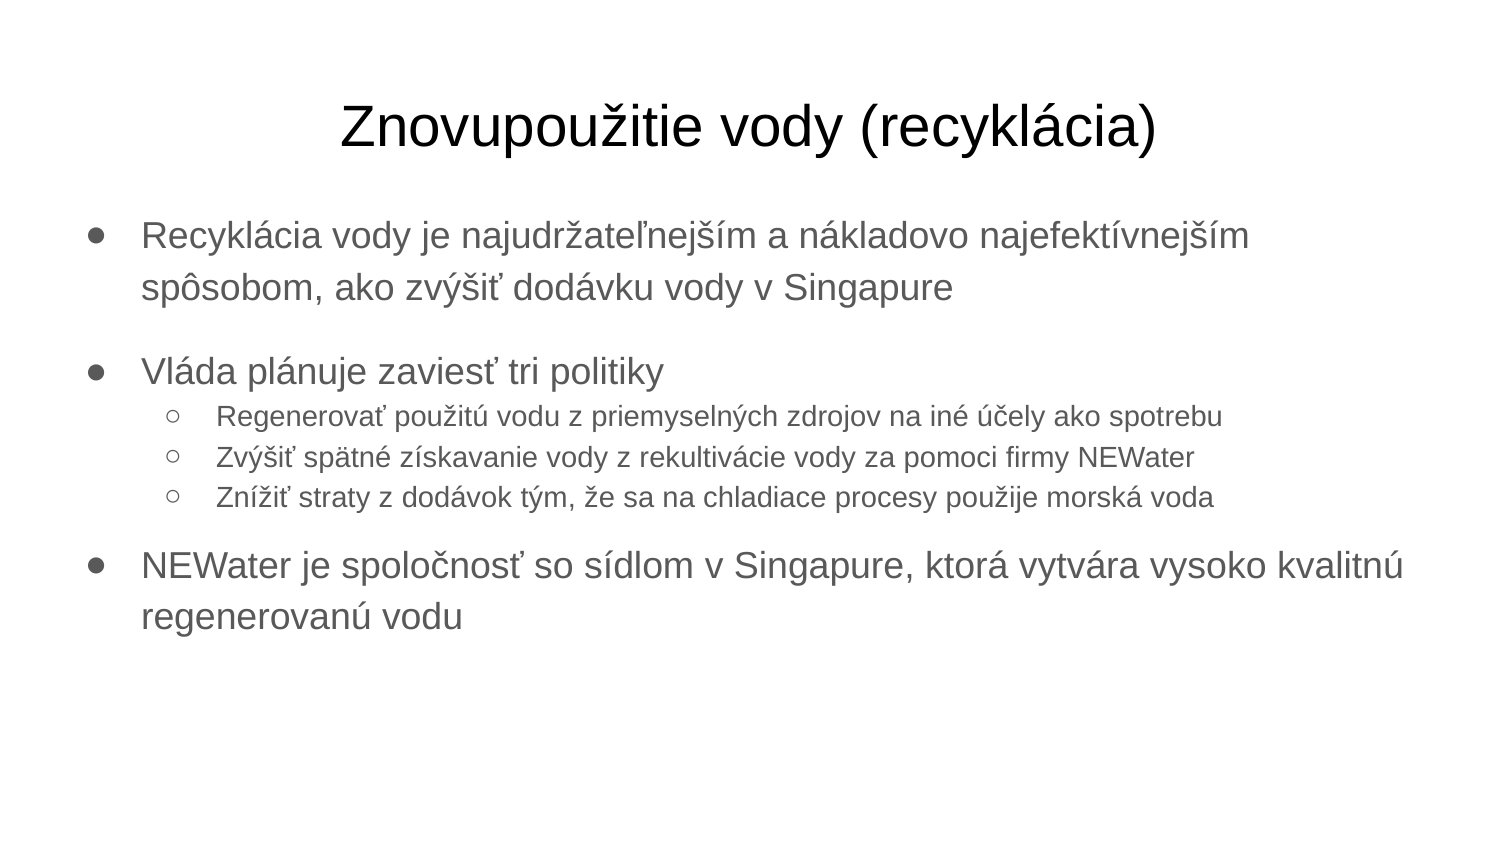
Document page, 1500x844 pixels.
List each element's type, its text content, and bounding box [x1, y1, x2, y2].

list Recyklácia vody je najudržateľnejším a nákladovo najefektívnejším spôsobom, ako zvýšiť dodávku vody v Singapure Vláda plánuje zaviesť tri politiky Regenerovať použitú vodu z priemyselných zdrojov na iné účely ako spotrebu Zvýšiť spätné získavanie vody z rekultivácie vody za pomoci firmy NEWater Znížiť straty z dodávok tým, že sa na chladiace procesy použije morská voda NEWater je spoločnosť so sídlom v Singapure, ktorá vytvára vysoko kvalitnú regenerovanú vodu [51, 189, 1449, 750]
title Znovupoužitie vody (recyklácia) [51, 72, 1449, 167]
